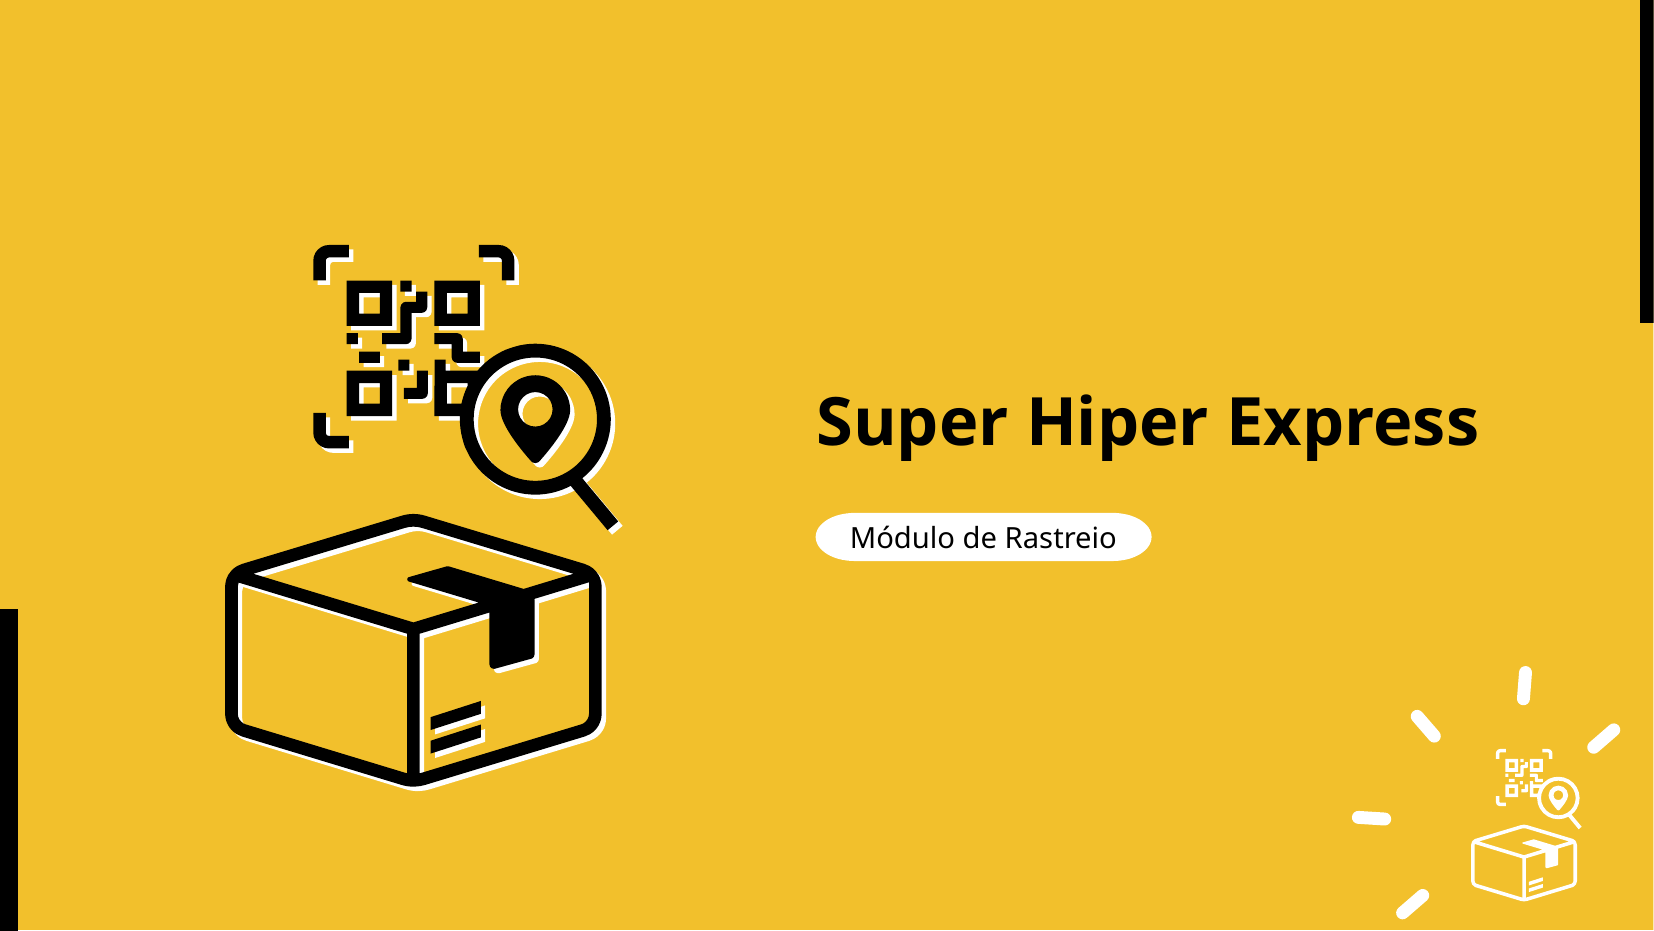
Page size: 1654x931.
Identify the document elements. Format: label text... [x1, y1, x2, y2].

text_box Módulo de Rastreio [815, 512, 1152, 562]
title Super Hiper Express [816, 329, 1506, 511]
